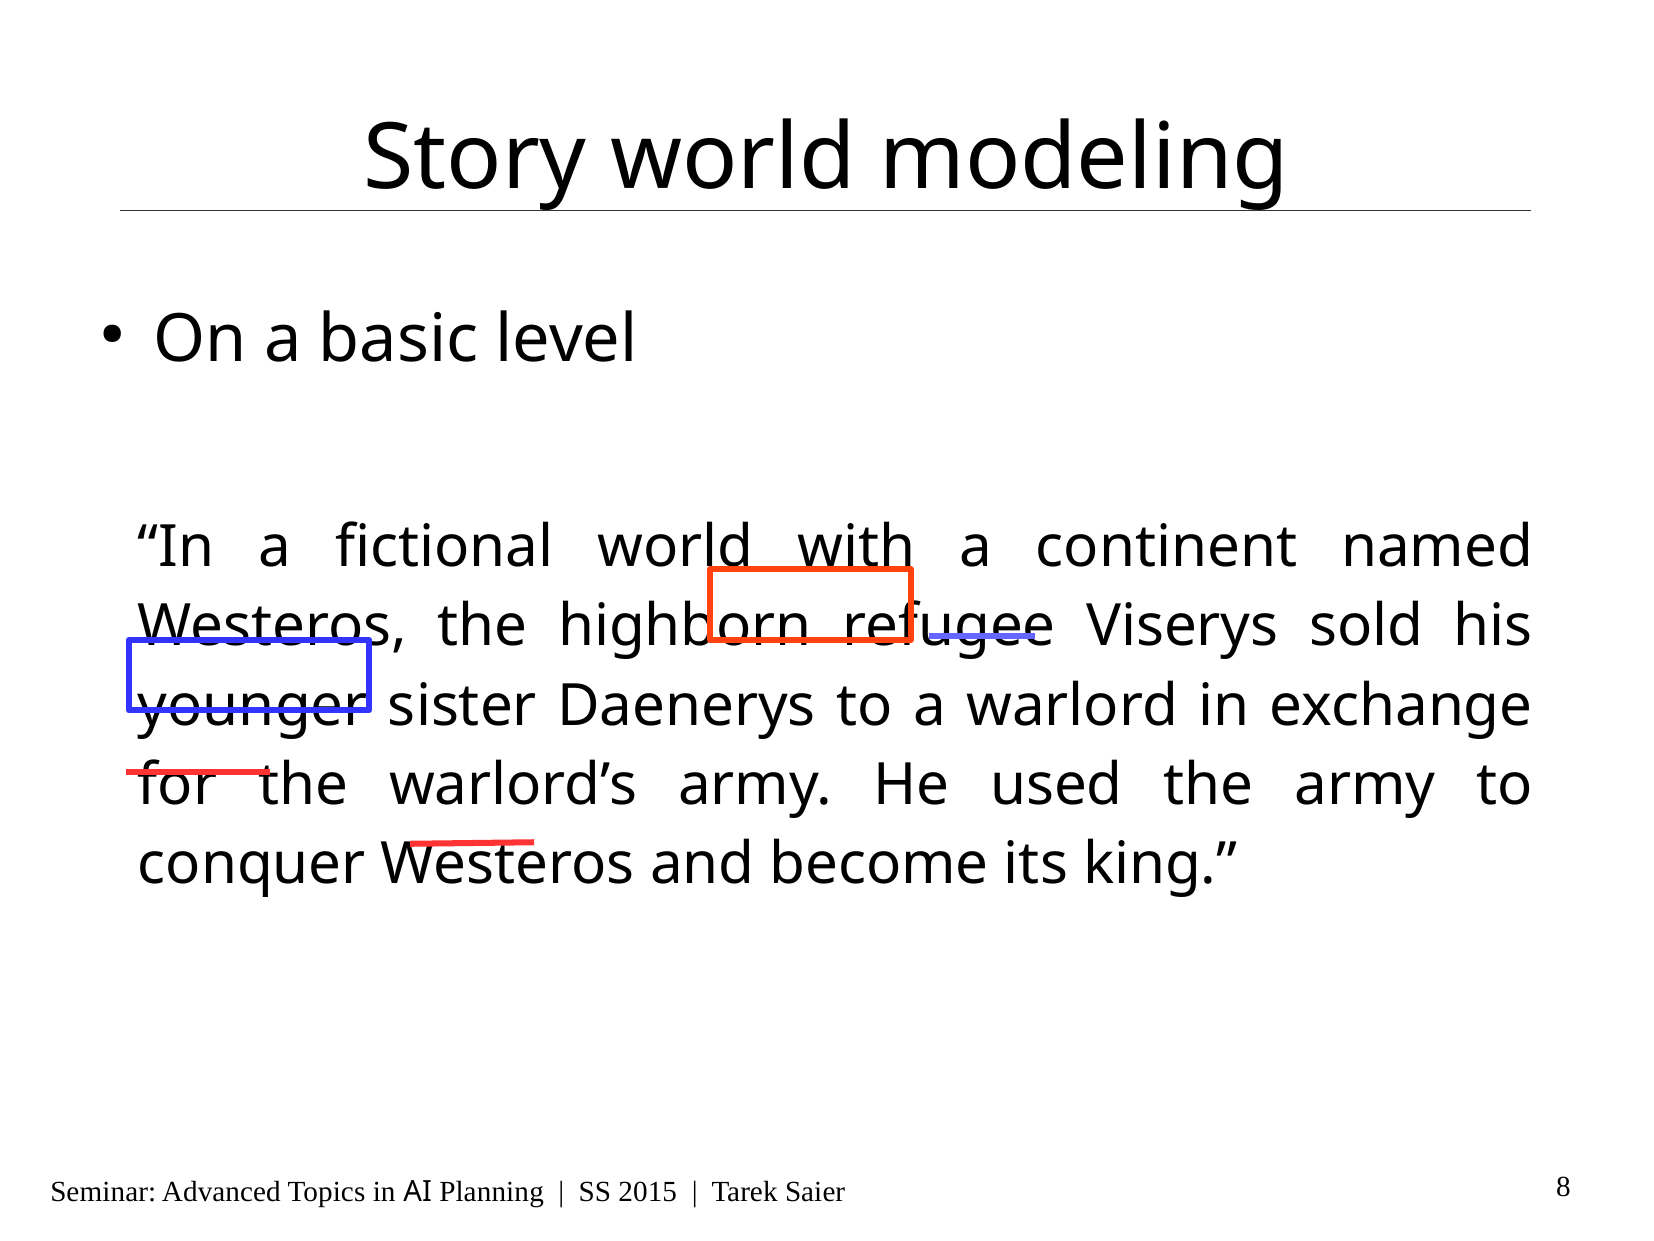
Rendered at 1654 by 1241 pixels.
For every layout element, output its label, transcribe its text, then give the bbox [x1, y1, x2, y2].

text_box “In a fictional world with a continent named Westeros, the highborn refugee Viserys sold his younger sister Daenerys to a warlord in exchange for the warlord’s army. He used the army to conquer Westeros and become its king.” [123, 497, 1548, 849]
list On a basic level [82, 290, 1571, 995]
title Story world modeling [82, 49, 1571, 257]
